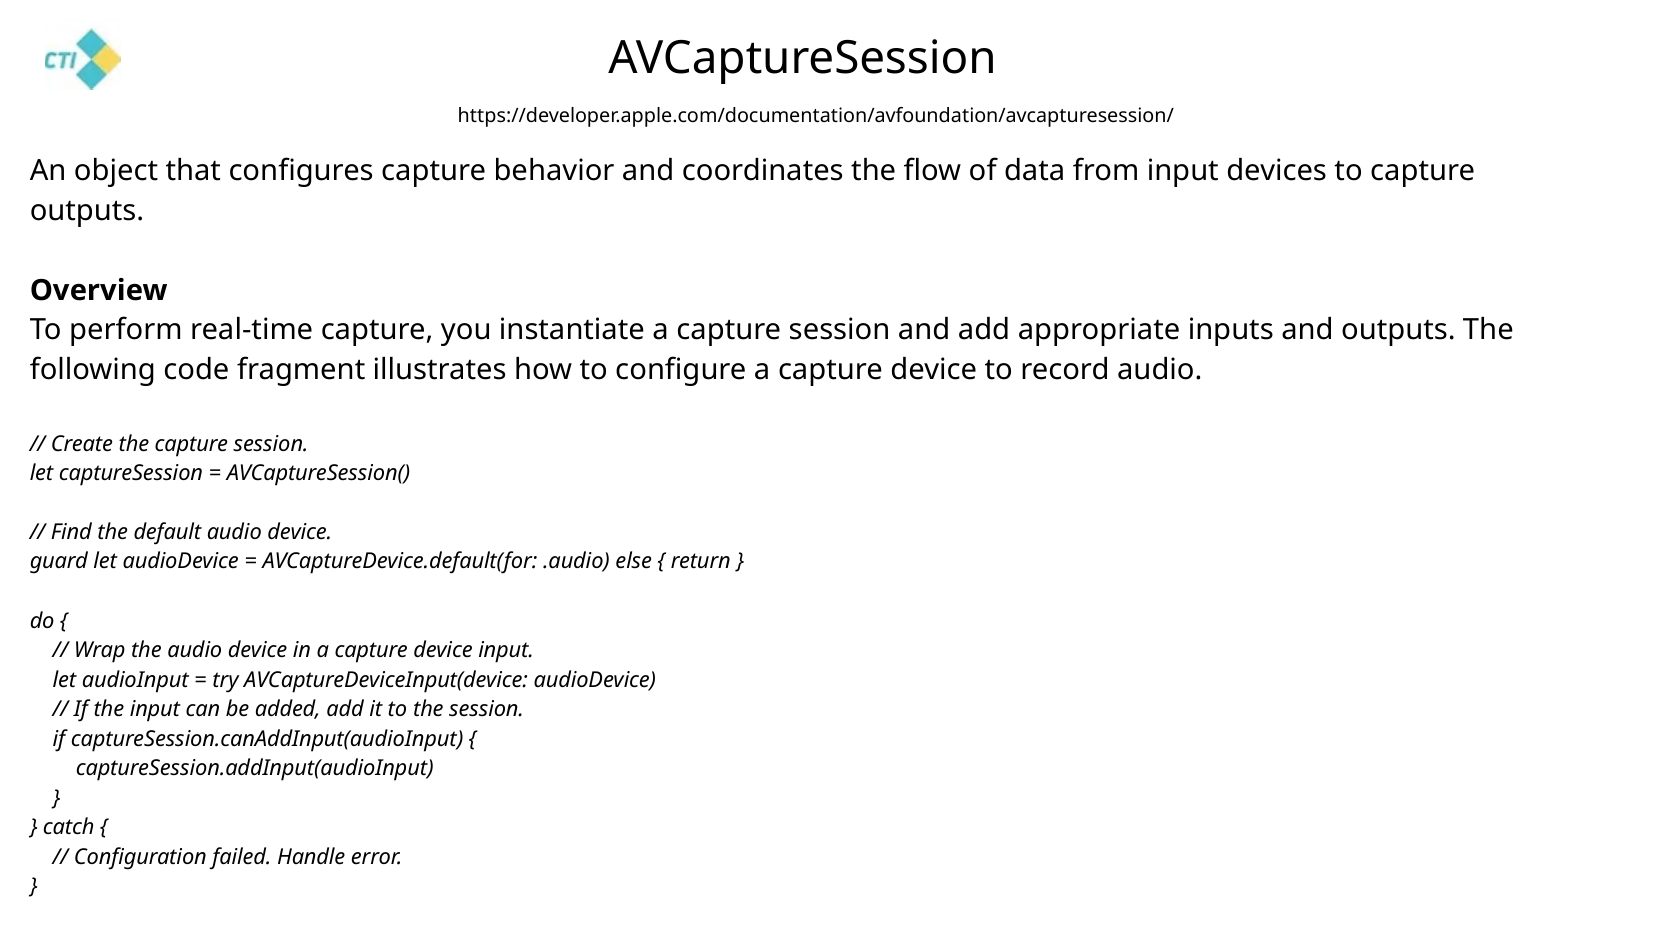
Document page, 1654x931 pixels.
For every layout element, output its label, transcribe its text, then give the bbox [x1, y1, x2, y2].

picture [45, 18, 121, 91]
text_box An object that configures capture behavior and coordinates the flow of data from input devices to capture outputs. Overview To perform real-time capture, you instantiate a capture session and add appropriate inputs and outputs. The following code fragment illustrates how to configure a capture device to record audio. // Create the capture session. let captureSession = AVCaptureSession() // Find the default audio device. guard let audioDevice = AVCaptureDevice.default(for: .audio) else { return } do { // Wrap the audio device in a capture device input. let audioInput = try AVCaptureDeviceInput(device: audioDevice) // If the input can be added, add it to the session. if captureSession.canAddInput(audioInput) { captureSession.addInput(audioInput) } } catch { // Configuration failed. Handle error. } [15, 142, 1591, 916]
text_box https://developer.apple.com/documentation/avfoundation/avcapturesession/ [442, 93, 1411, 142]
text_box AVCaptureSession [225, 17, 1381, 136]
